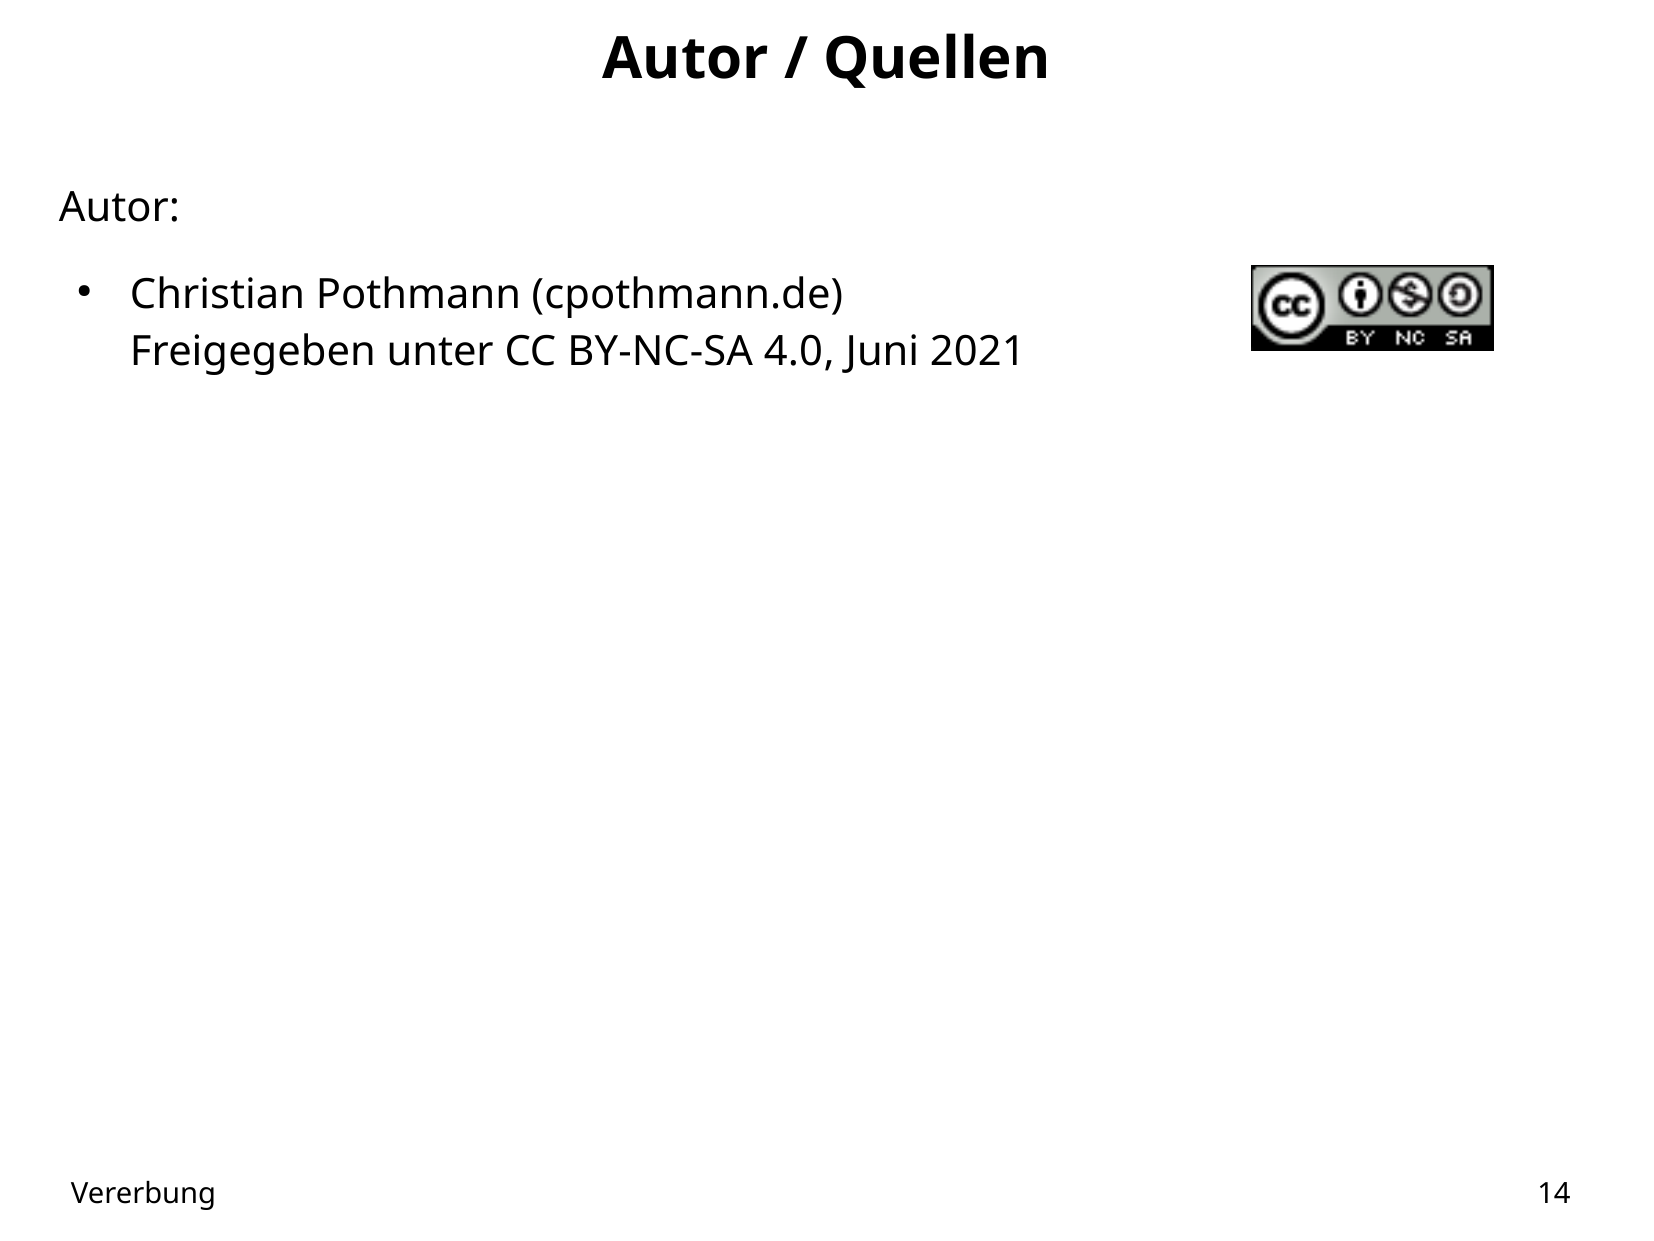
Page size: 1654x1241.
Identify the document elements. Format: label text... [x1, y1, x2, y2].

picture [1251, 265, 1494, 351]
list Autor: Christian Pothmann (cpothmann.de) Freigegeben unter CC BY-NC-SA 4.0, Juni 2021 [59, 177, 1583, 1146]
title Autor / Quellen [0, 5, 1654, 107]
